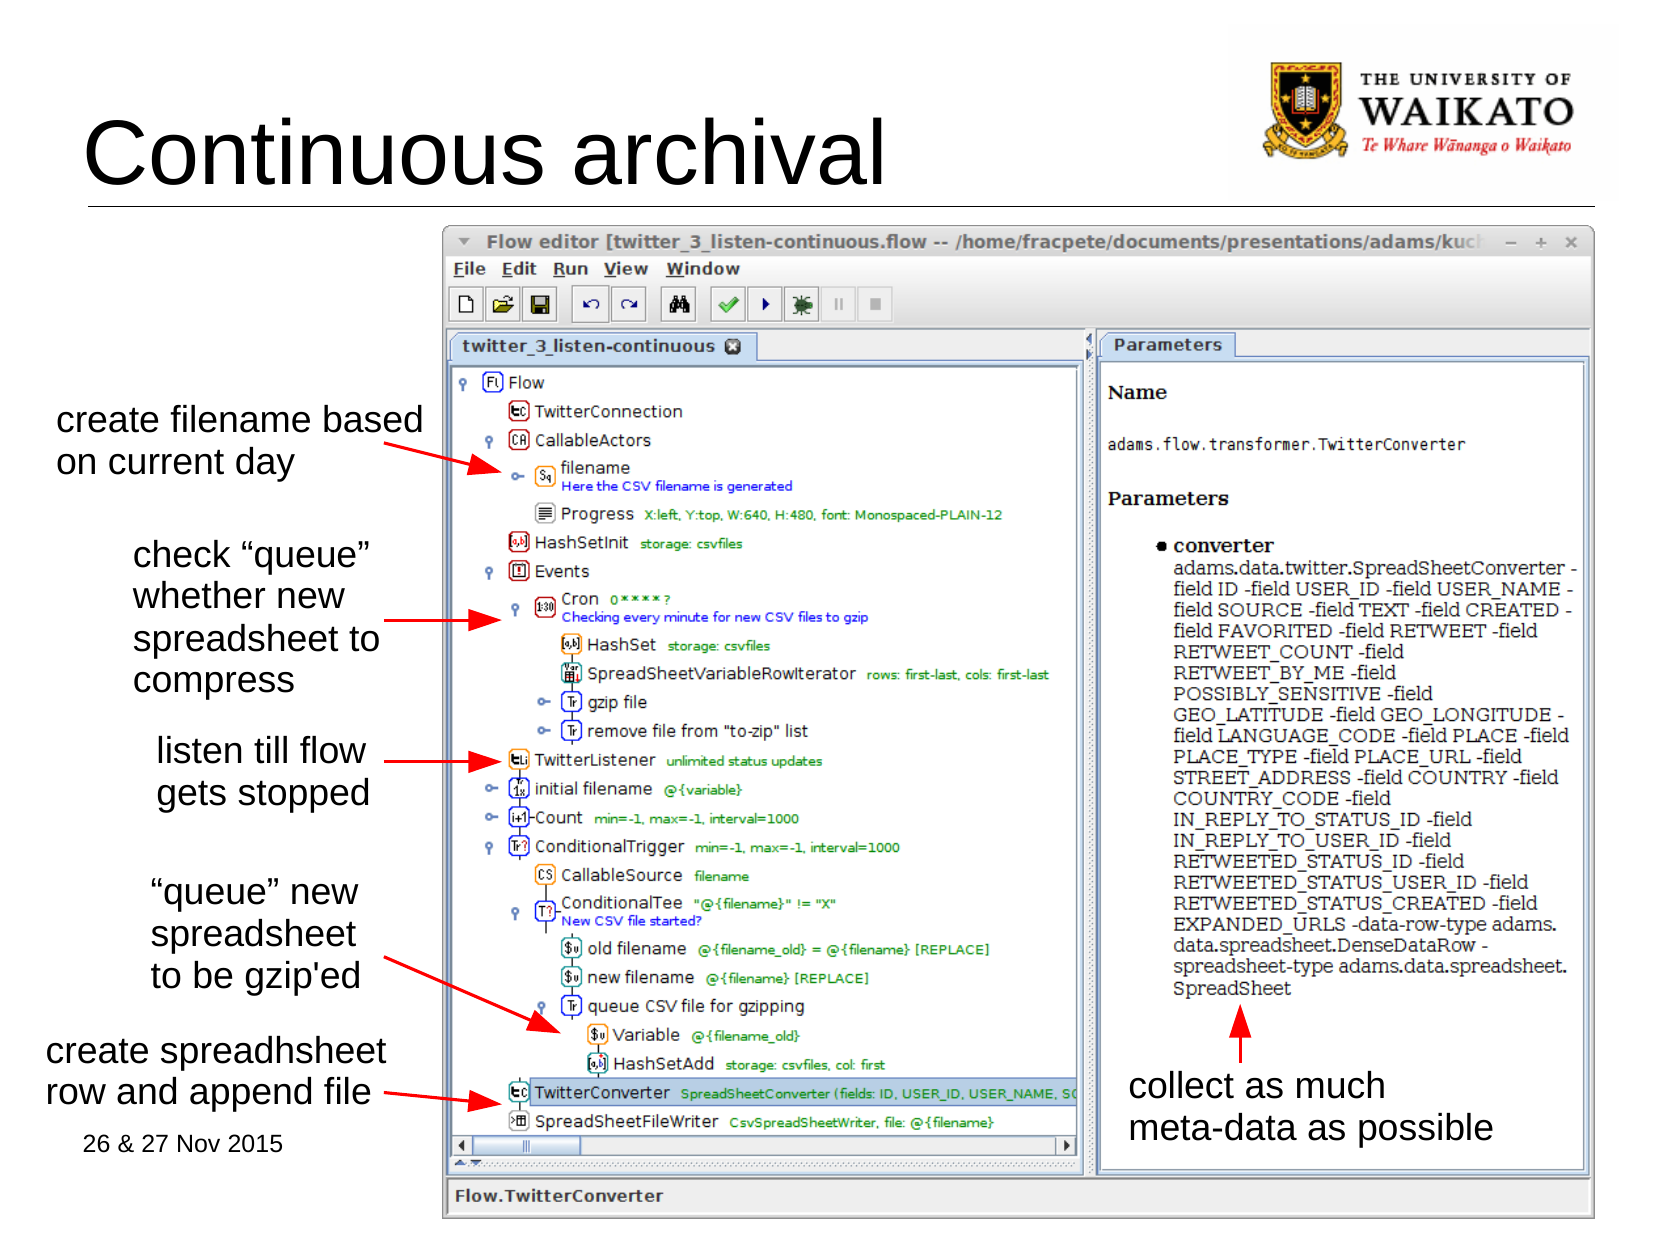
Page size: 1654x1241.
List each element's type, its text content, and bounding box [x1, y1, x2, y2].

text_box create filename based on current day [41, 391, 450, 491]
title Continuous archival [82, 49, 1571, 257]
text_box listen till flow gets stopped [141, 722, 392, 821]
picture [1228, 24, 1619, 201]
picture [442, 225, 1595, 1219]
text_box “queue” new spreadsheet to be gzip'ed [135, 863, 384, 1004]
text_box check “queue” whether new spreadsheet to compress [118, 525, 406, 709]
text_box collect as much meta-data as possible [1113, 1057, 1510, 1156]
text_box create spreadhsheet row and append file [30, 1021, 402, 1121]
